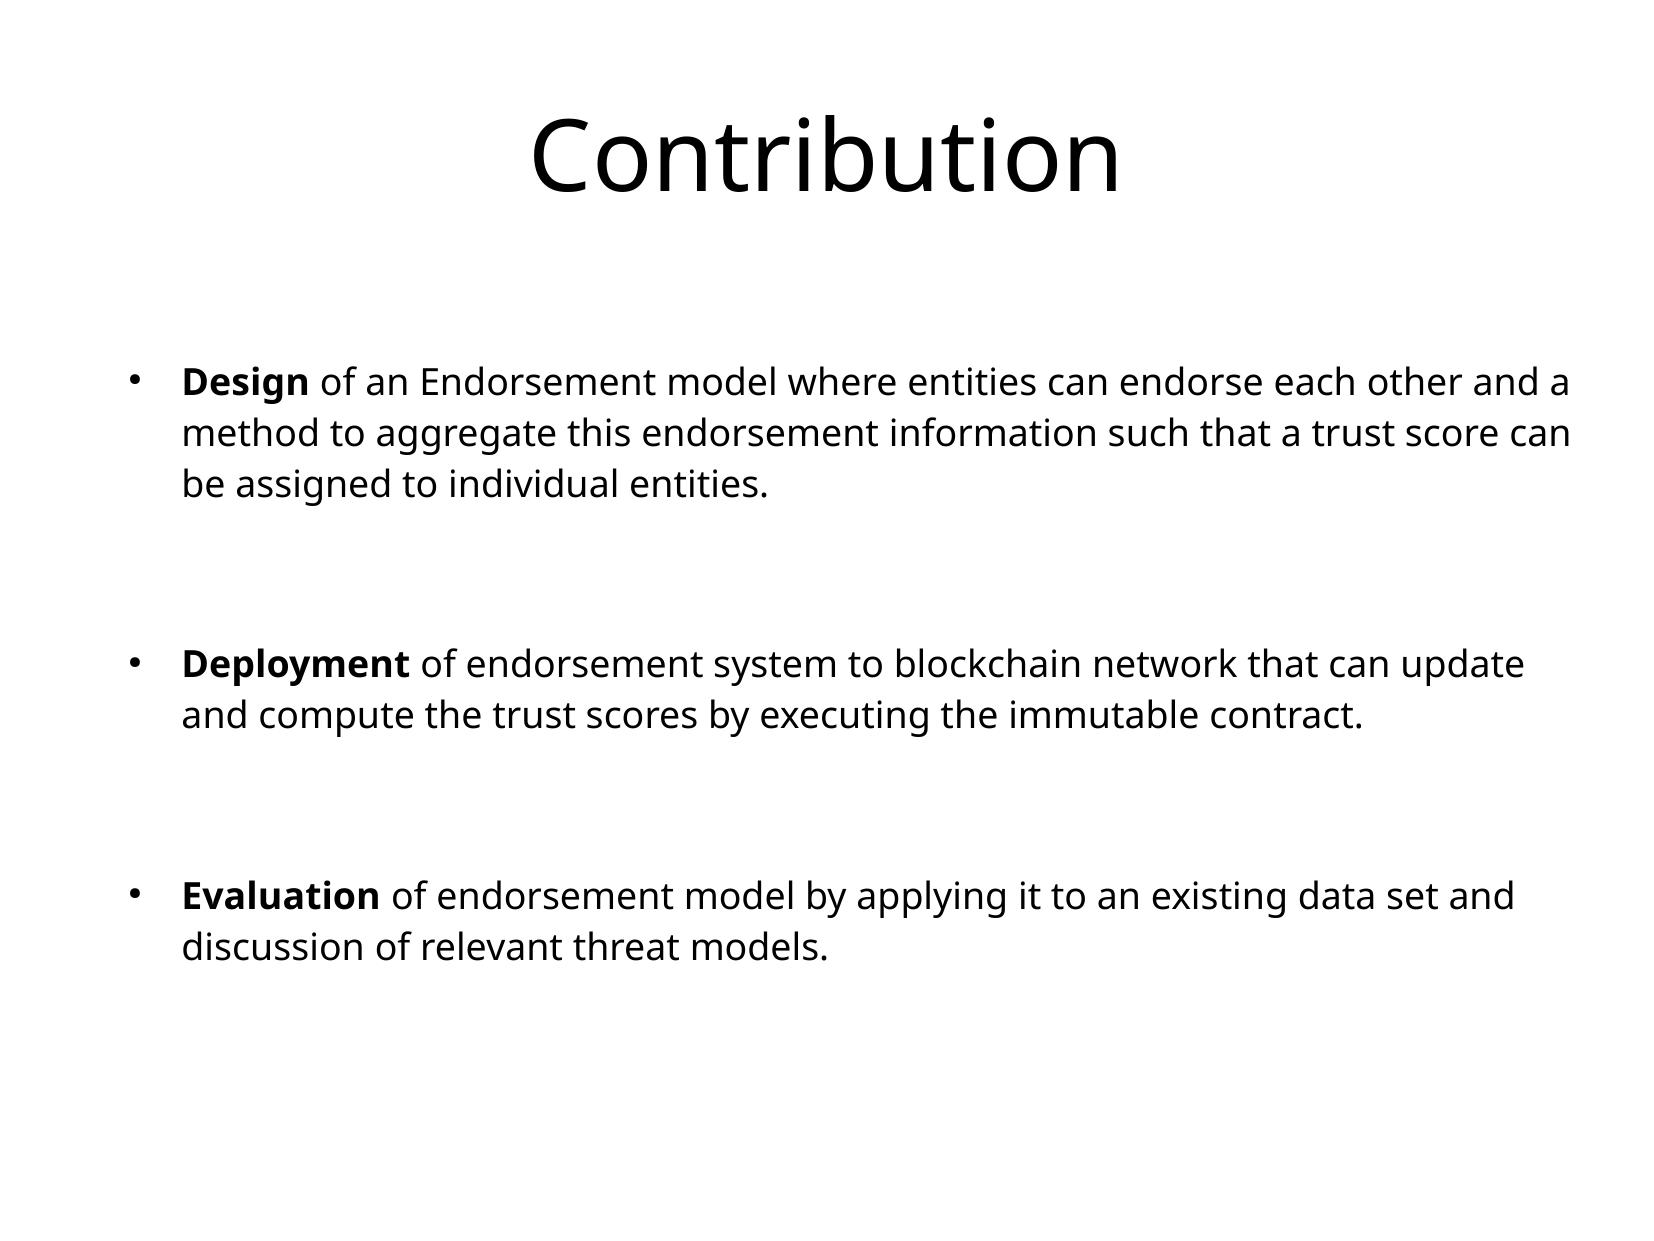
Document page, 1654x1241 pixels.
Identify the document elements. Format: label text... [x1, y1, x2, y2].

list Design of an Endorsement model where entities can endorse each other and a method to aggregate this endorsement information such that a trust score can be assigned to individual entities. Deployment of endorsement system to blockchain network that can update and compute the trust scores by executing the immutable contract. Evaluation of endorsement model by applying it to an existing data set and discussion of relevant threat models. [110, 354, 1599, 1075]
title Contribution [82, 49, 1571, 257]
